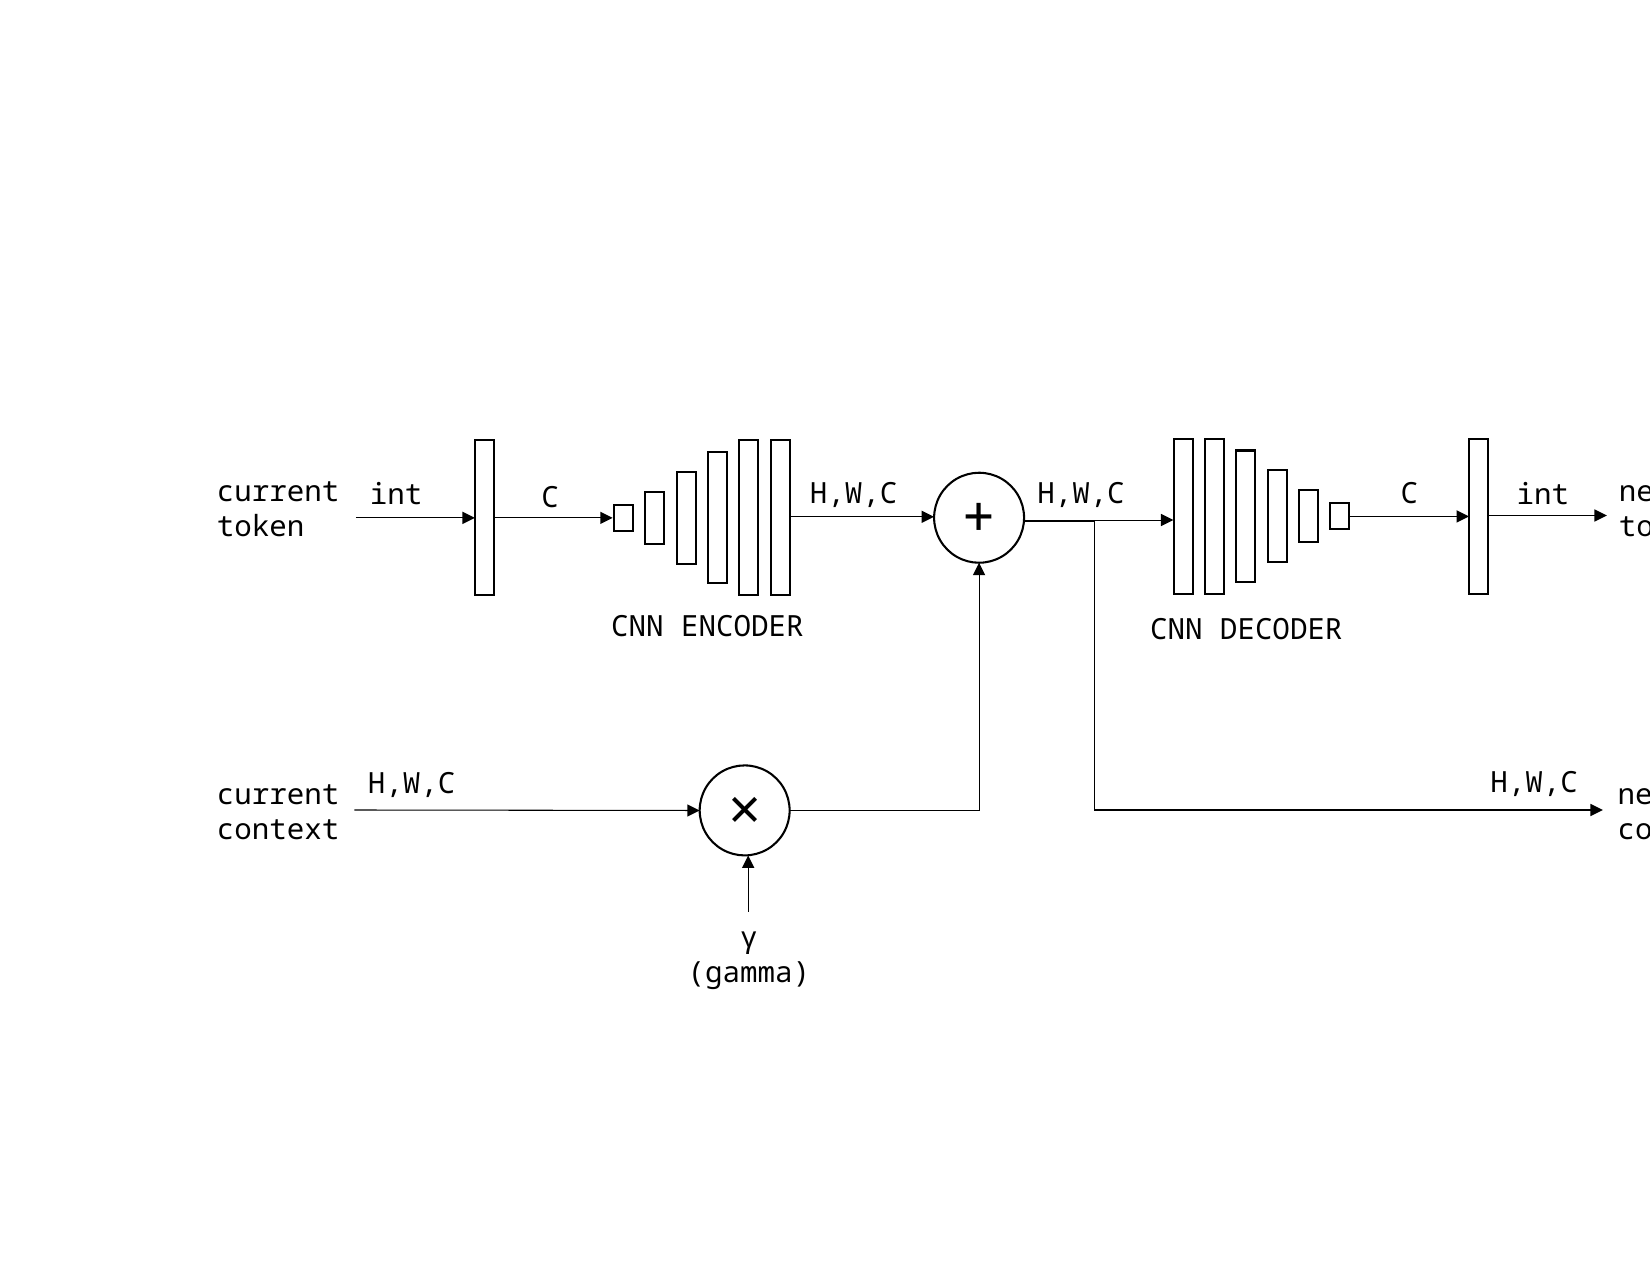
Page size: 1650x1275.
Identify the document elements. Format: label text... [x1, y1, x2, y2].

text_box C [1385, 466, 1434, 517]
text_box int [1501, 468, 1585, 518]
text_box CNN ENCODER [596, 600, 819, 650]
text_box next context [1602, 767, 1650, 853]
text_box H,W,C [795, 466, 913, 517]
text_box × [699, 765, 790, 856]
text_box H,W,C [1475, 756, 1593, 806]
text_box current context [202, 767, 355, 853]
text_box current token [202, 464, 355, 550]
text_box next token [1604, 465, 1650, 550]
text_box int [355, 467, 438, 518]
text_box H,W,C [1022, 467, 1140, 518]
text_box + [934, 472, 1025, 563]
text_box H,W,C [353, 757, 471, 807]
text_box γ (gamma) [672, 911, 825, 997]
text_box CNN DECODER [1135, 602, 1358, 653]
text_box C [526, 471, 574, 522]
